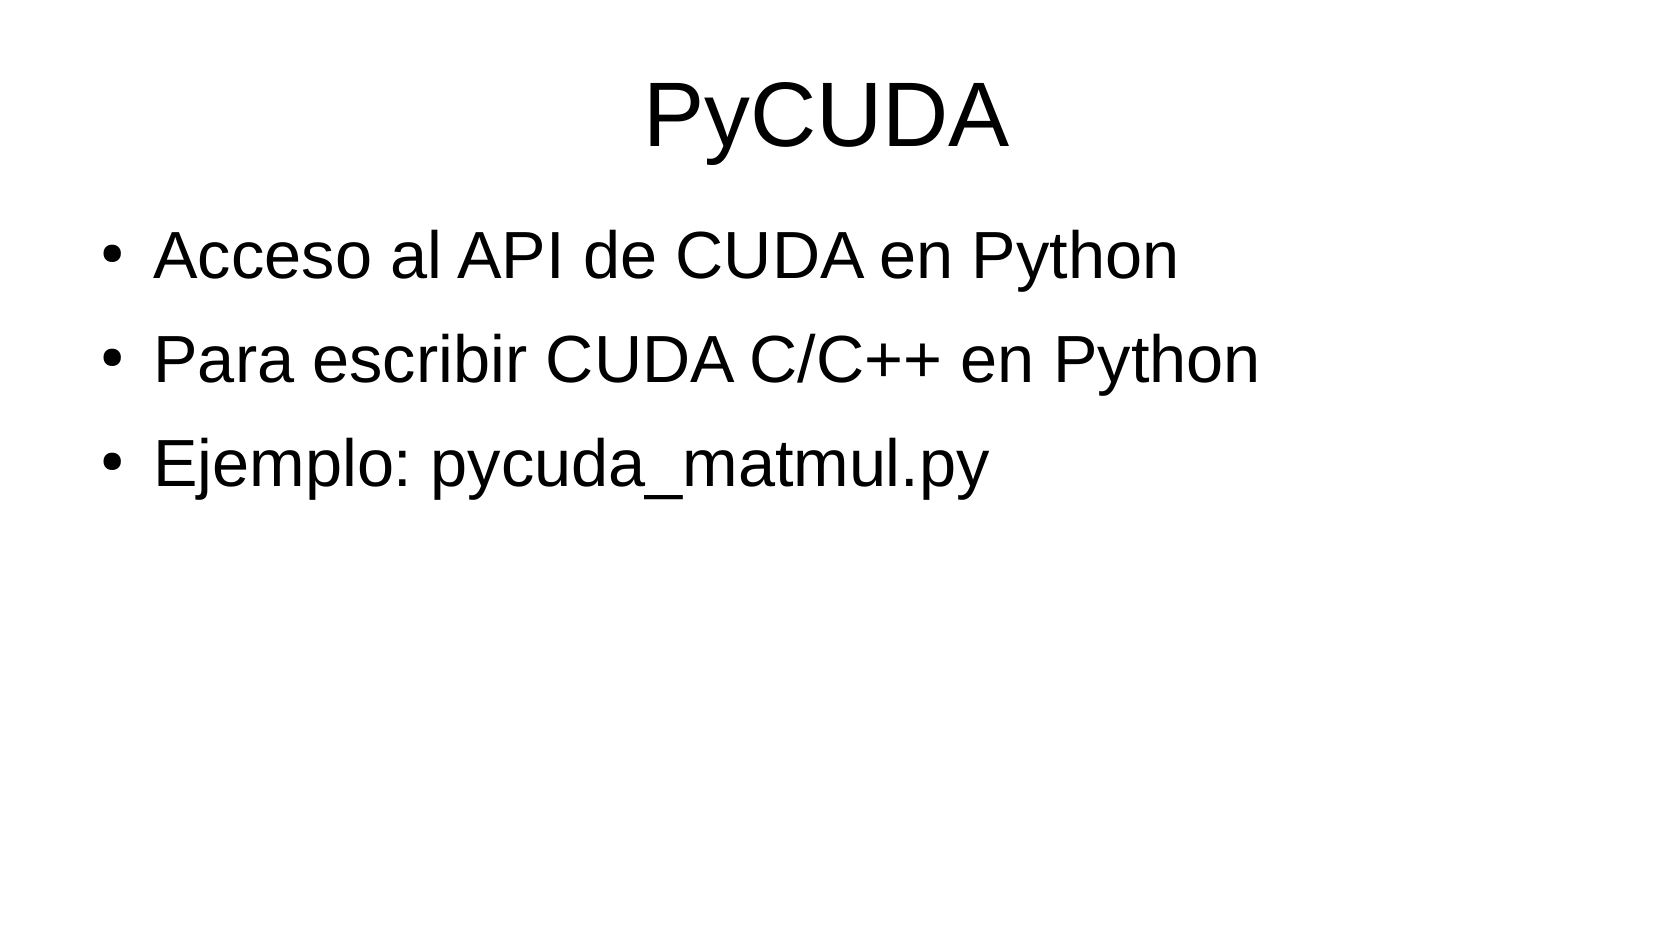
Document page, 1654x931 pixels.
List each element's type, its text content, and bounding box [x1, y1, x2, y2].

title PyCUDA [82, 37, 1571, 193]
list Acceso al API de CUDA en Python Para escribir CUDA C/C++ en Python Ejemplo: pycuda_matmul.py [82, 217, 1571, 758]
